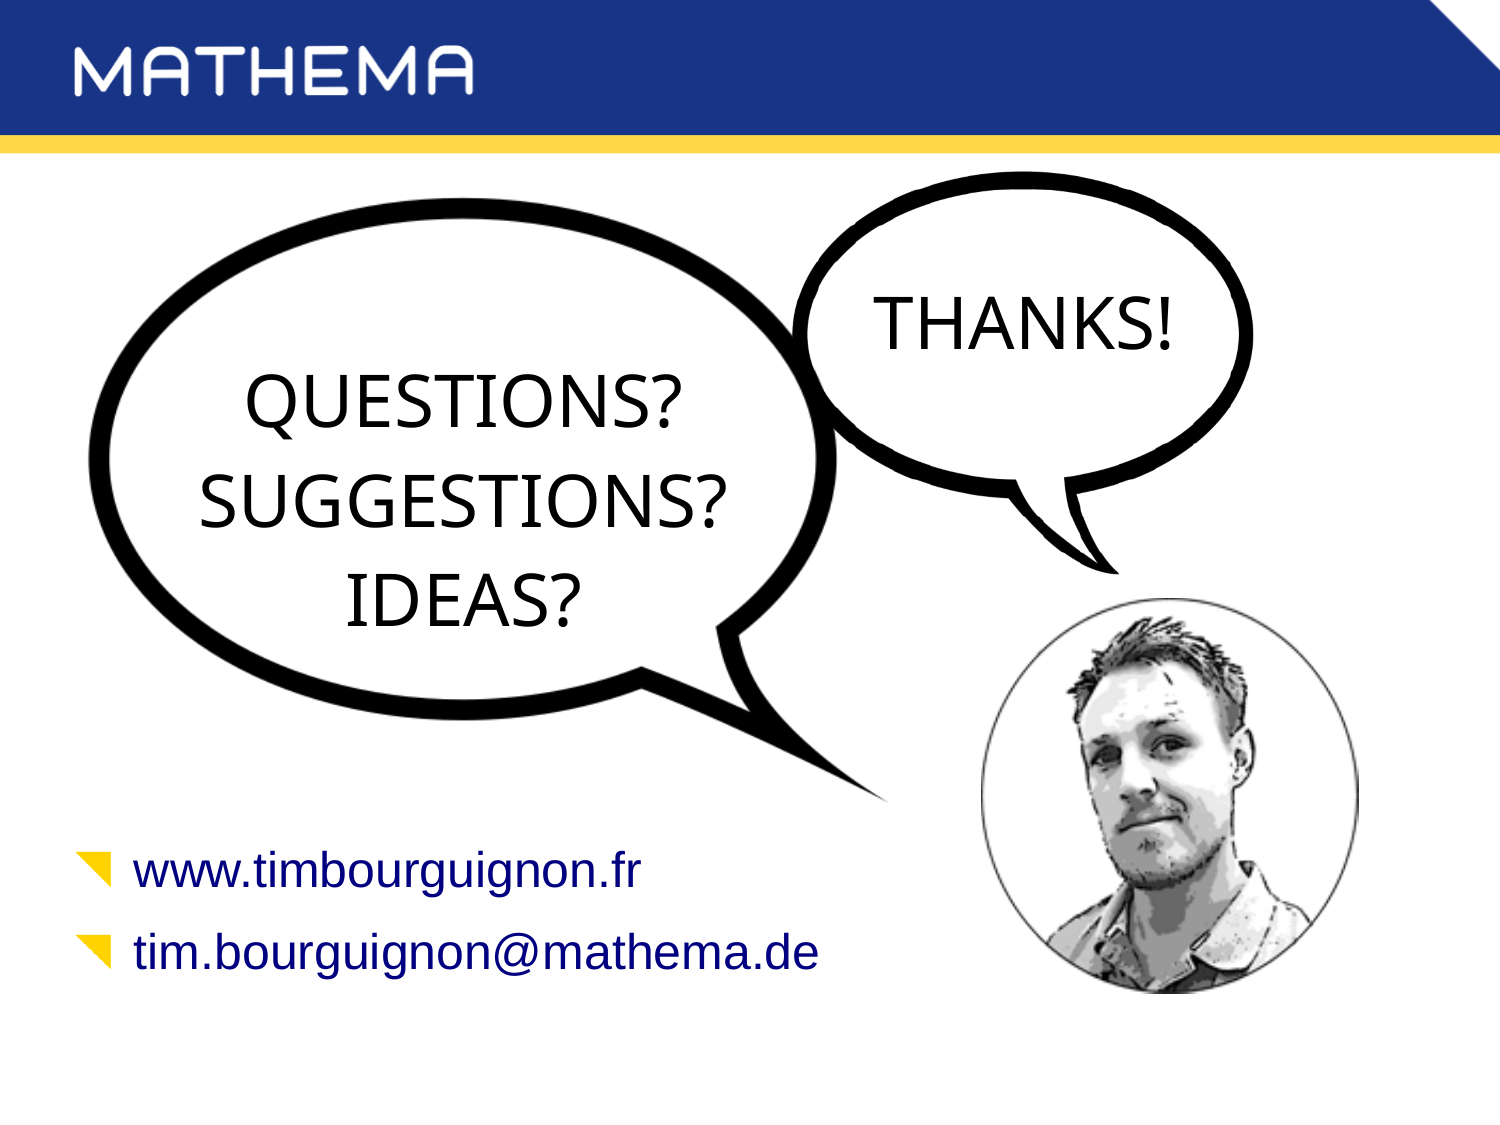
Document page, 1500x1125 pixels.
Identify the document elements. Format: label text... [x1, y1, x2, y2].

picture [0, 0, 1500, 1125]
list www.timbourguignon.fr tim.bourguignon@mathema.de [75, 181, 1426, 1008]
